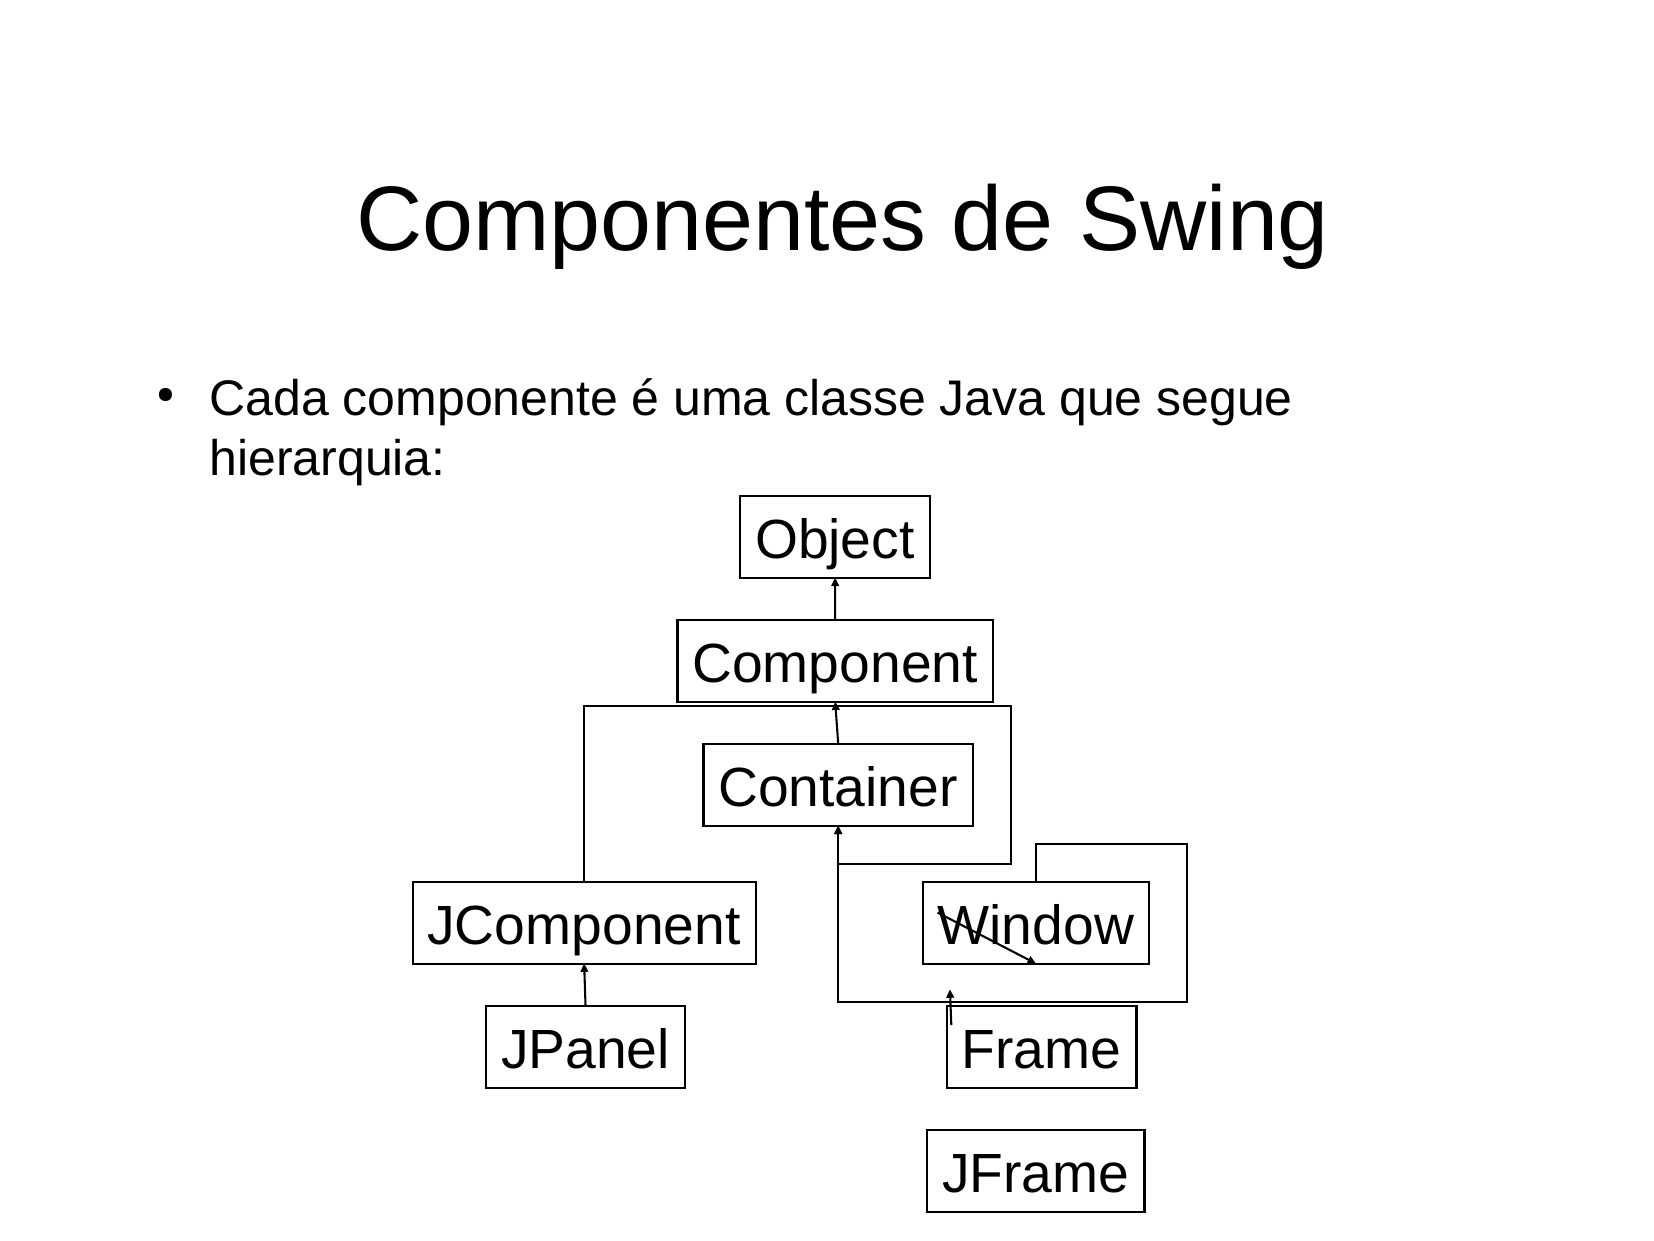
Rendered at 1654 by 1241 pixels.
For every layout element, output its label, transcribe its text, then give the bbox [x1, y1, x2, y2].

text_box Component [677, 620, 993, 702]
text_box Container [703, 744, 973, 826]
title Componentes de Swing [124, 110, 1530, 317]
text_box Frame [947, 1005, 1137, 1088]
text_box JComponent [412, 881, 756, 964]
text_box Window [922, 881, 1150, 964]
text_box Object [740, 496, 930, 578]
text_box JFrame [927, 1129, 1145, 1212]
list Cada componente é uma classe Java que segue hierarquia: [124, 358, 1530, 1103]
text_box JPanel [486, 1005, 685, 1088]
text_box Window [946, 919, 955, 939]
